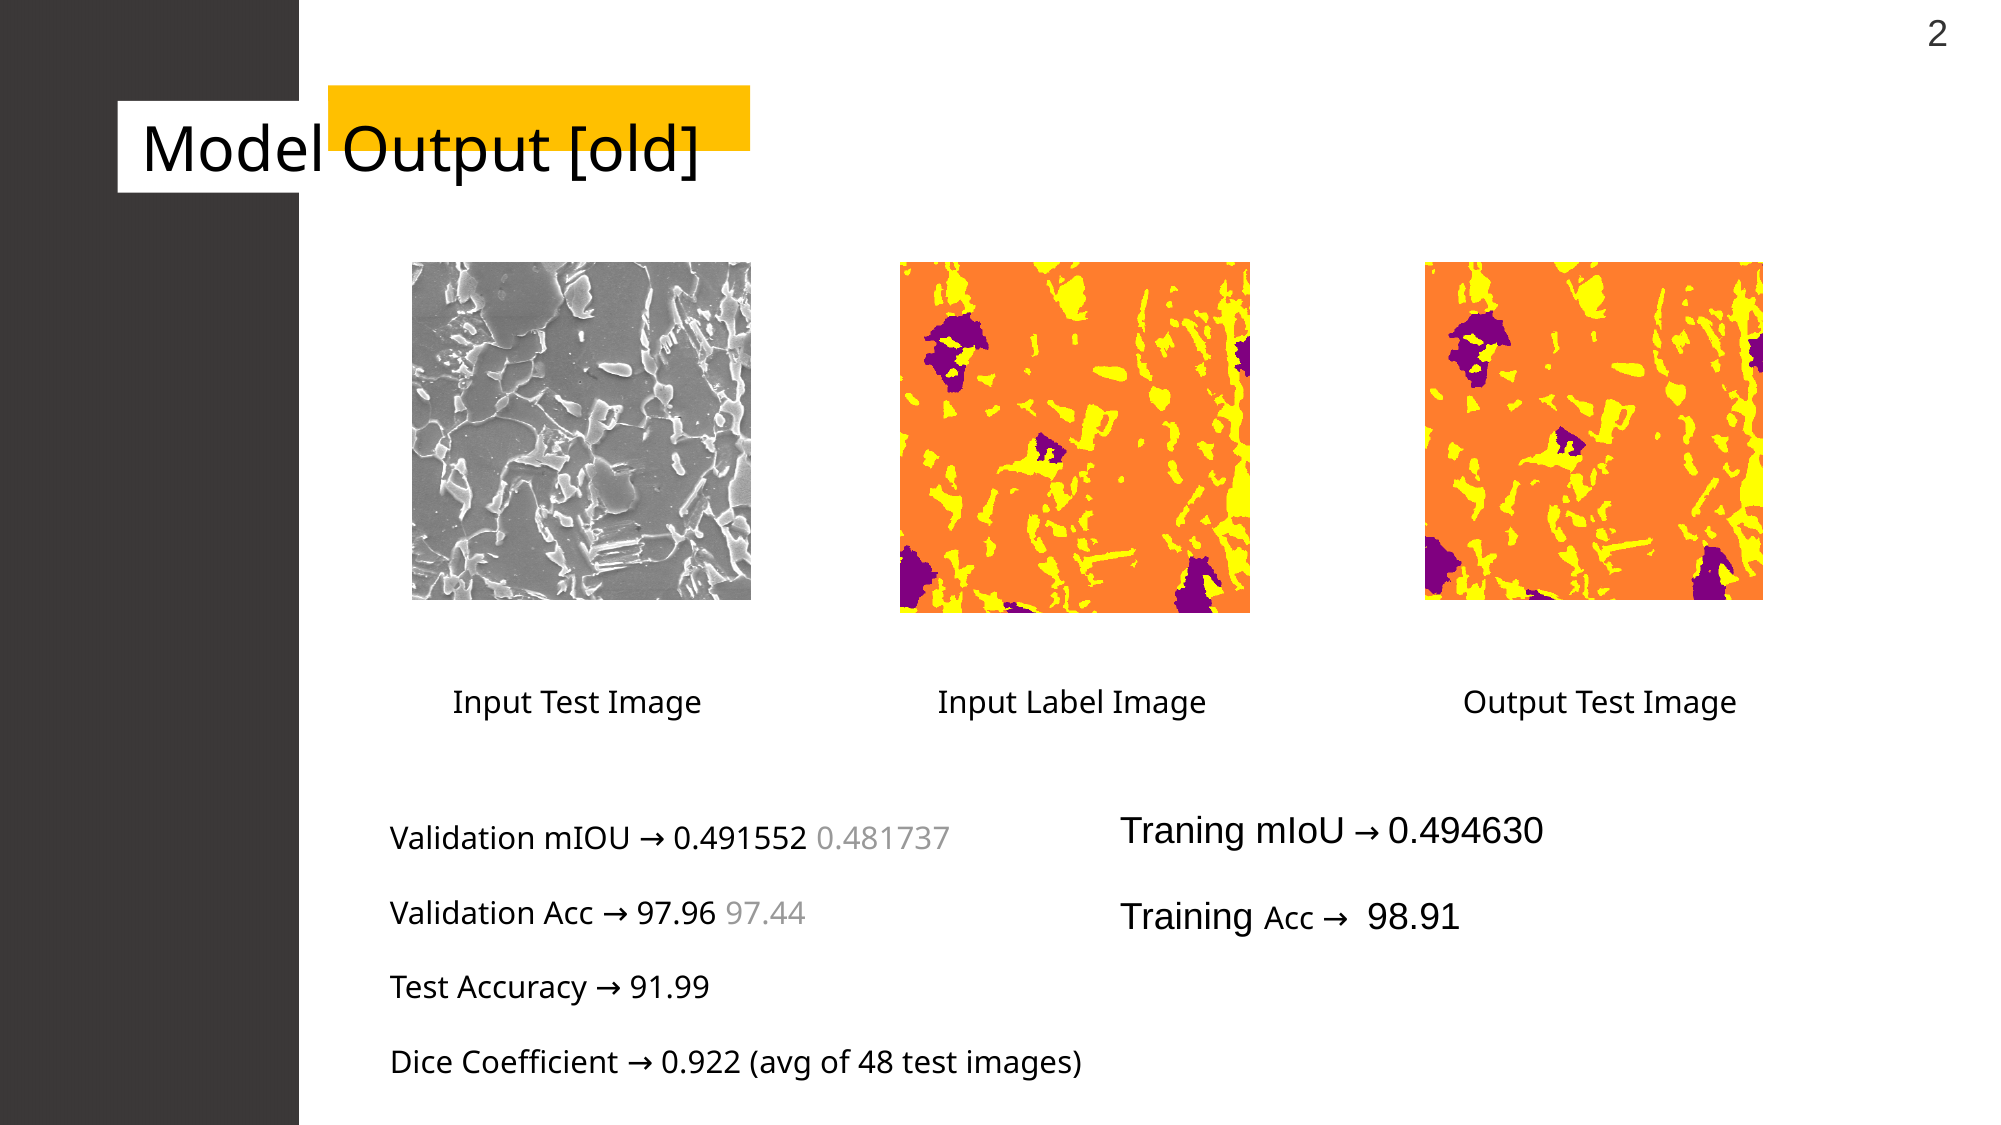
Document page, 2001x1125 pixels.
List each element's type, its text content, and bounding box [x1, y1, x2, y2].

text_box Input Label Image [923, 674, 1276, 728]
text_box Traning mIoU → 0.494630 Training Acc → 98.91 [1105, 802, 1913, 944]
text_box [117, 85, 751, 193]
text_box <number> [1912, 4, 2000, 76]
picture [0, 0, 299, 1125]
text_box Validation mIOU → 0.491552 0.481737 Validation Acc → 97.96 97.44 Test Accuracy → 91.99 Dice Coefficient → 0.922 (avg of 48 test images) [374, 810, 1238, 1088]
text_box Model Output [old] [126, 101, 717, 192]
text_box Output Test Image [1448, 674, 1801, 728]
picture [412, 262, 751, 601]
text_box Input Test Image [438, 674, 753, 728]
picture [900, 262, 1250, 613]
picture [1425, 262, 1763, 601]
